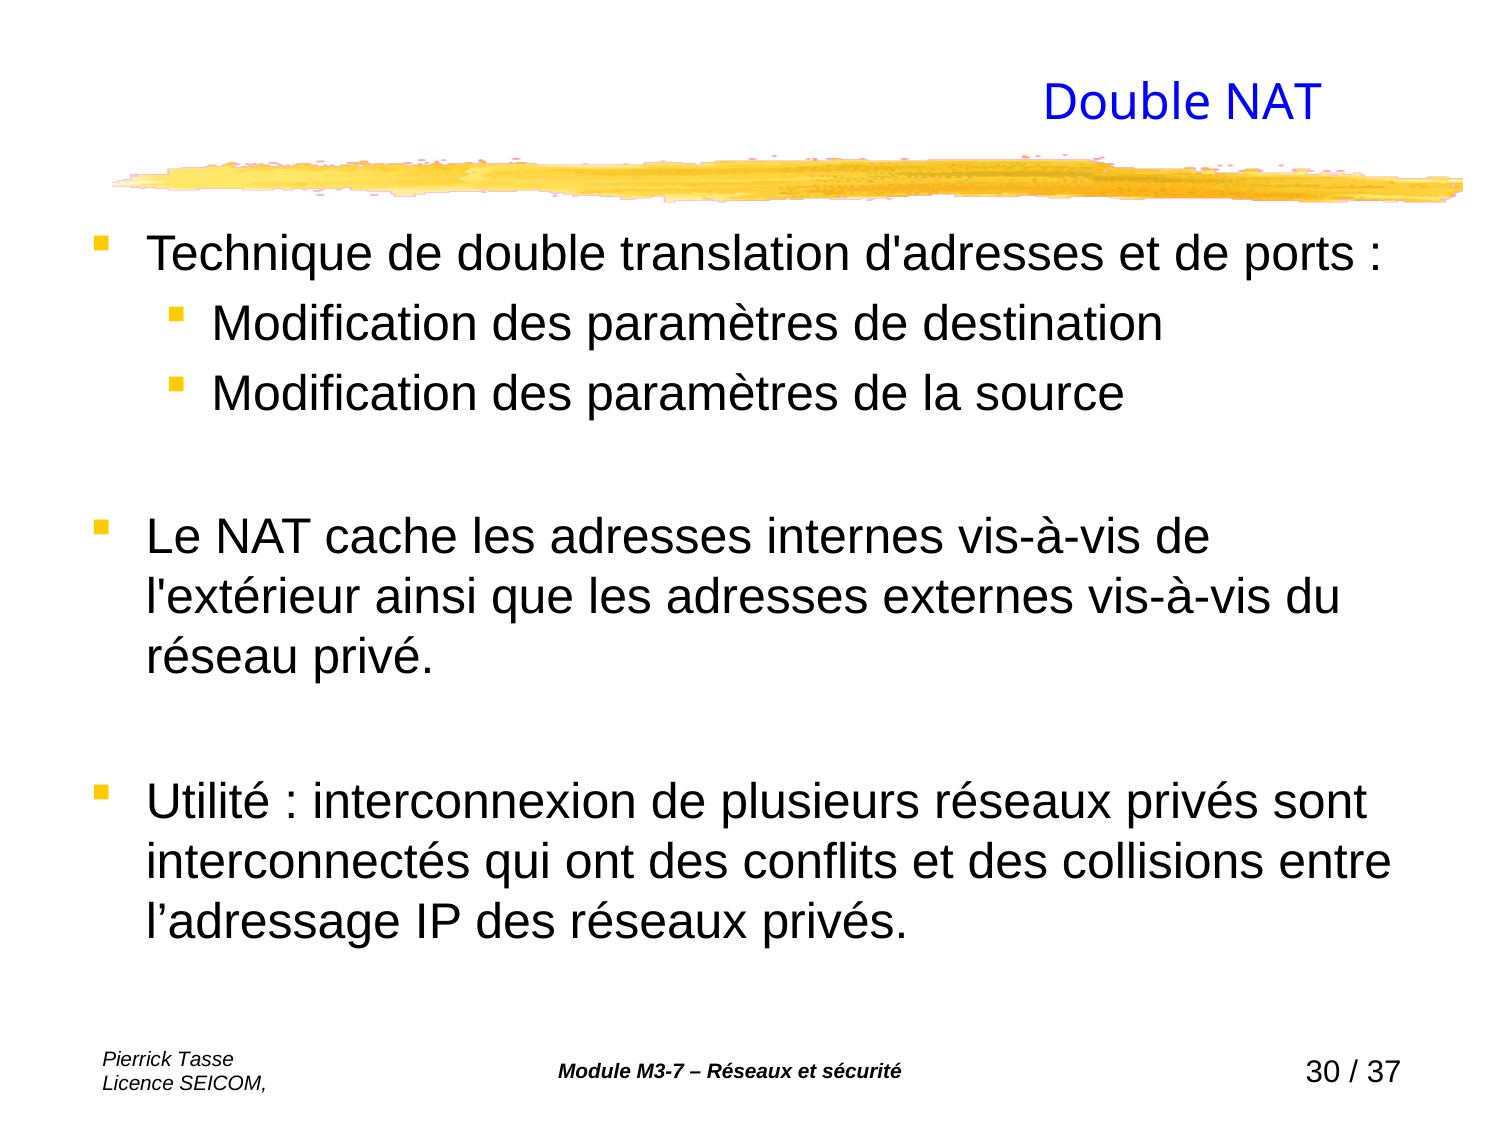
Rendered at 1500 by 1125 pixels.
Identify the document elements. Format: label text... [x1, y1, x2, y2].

list Technique de double translation d'adresses et de ports : Modification des paramètres de destination Modification des paramètres de la source Le NAT cache les adresses internes vis-à-vis de l'extérieur ainsi que les adresses externes vis-à-vis du réseau privé. Utilité : interconnexion de plusieurs réseaux privés sont interconnectés qui ont des conflits et des collisions entre l’adressage IP des réseaux privés. [74, 212, 1417, 1016]
picture [112, 149, 1463, 213]
title Double NAT [62, 37, 1338, 138]
